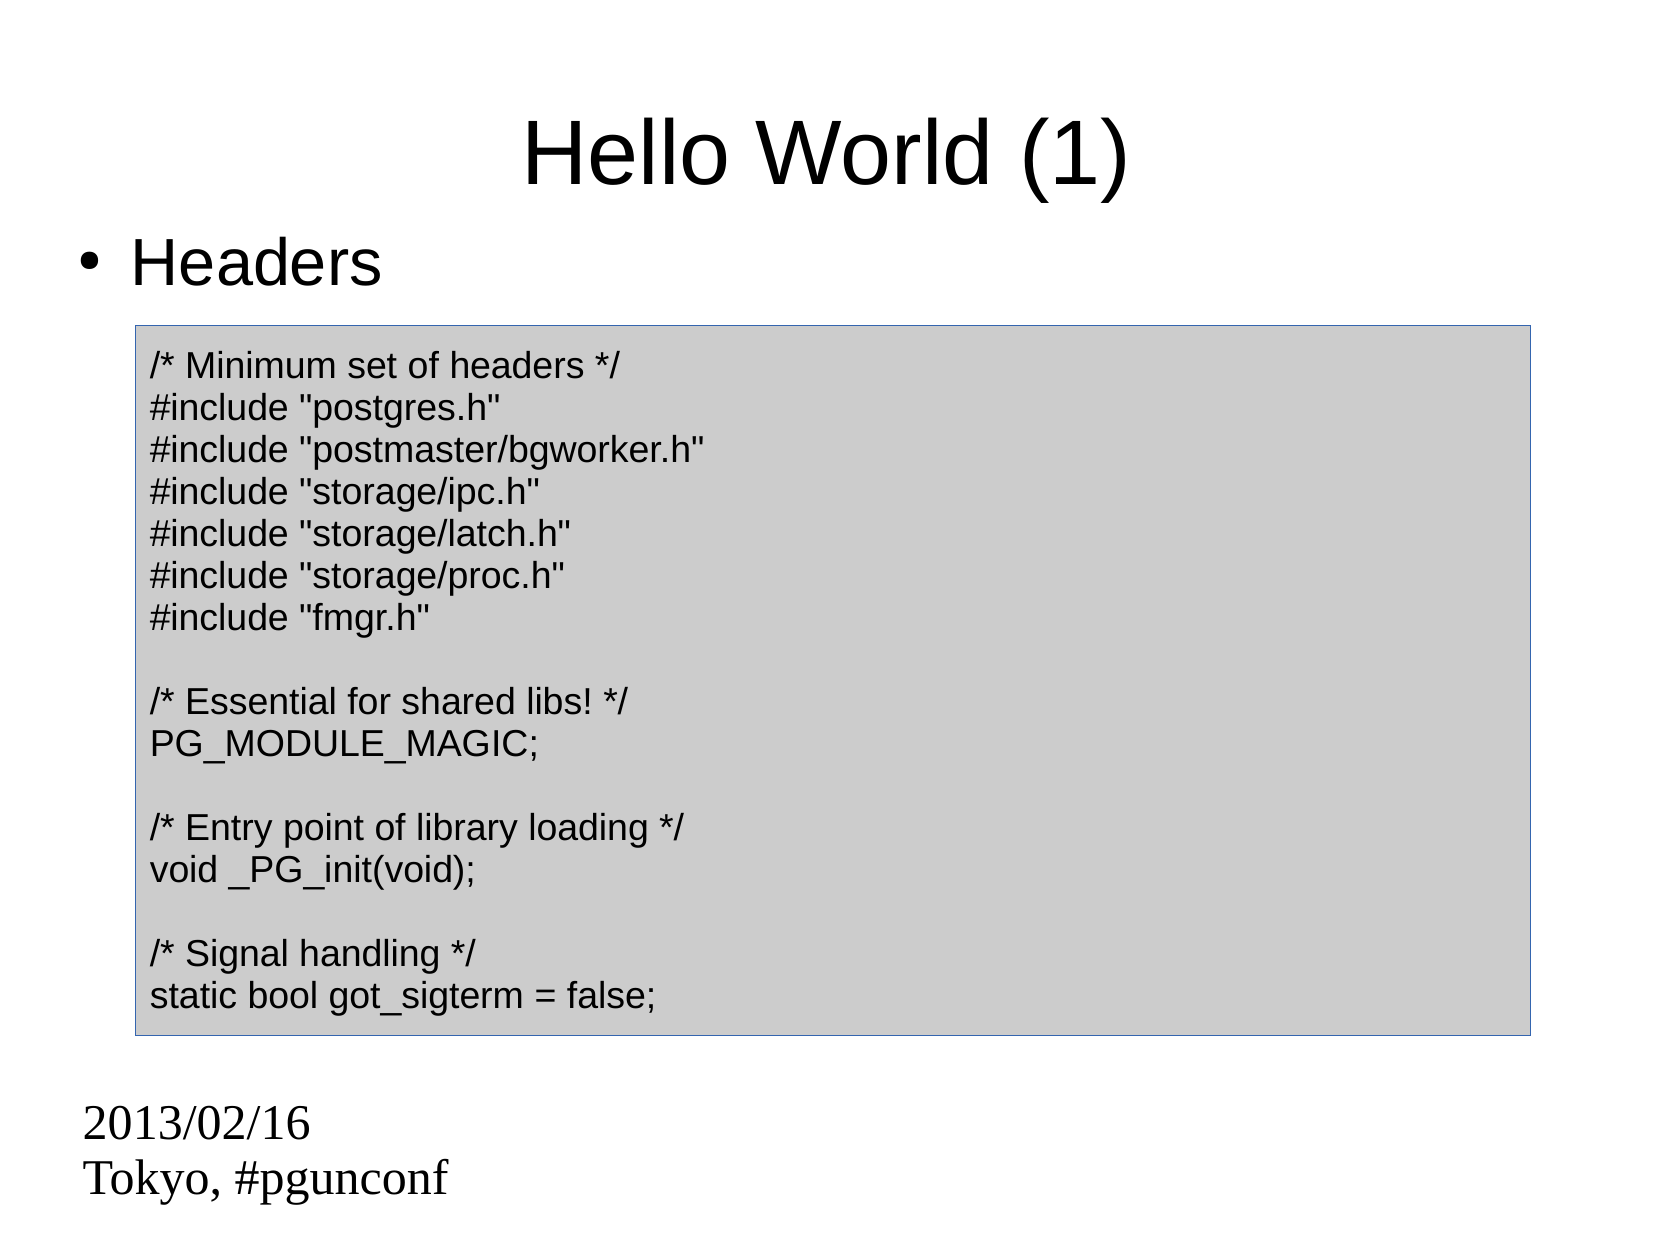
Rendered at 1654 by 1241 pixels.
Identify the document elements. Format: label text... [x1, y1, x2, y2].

list Headers [60, 225, 1516, 316]
title Hello World (1) [82, 49, 1571, 257]
text_box /* Minimum set of headers */ #include "postgres.h" #include "postmaster/bgworker.h" #include "storage/ipc.h" #include "storage/latch.h" #include "storage/proc.h" #include "fmgr.h" /* Essential for shared libs! */ PG_MODULE_MAGIC; /* Entry point of library loading */ void _PG_init(void); /* Signal handling */ static bool got_sigterm = false; [135, 325, 1531, 1036]
